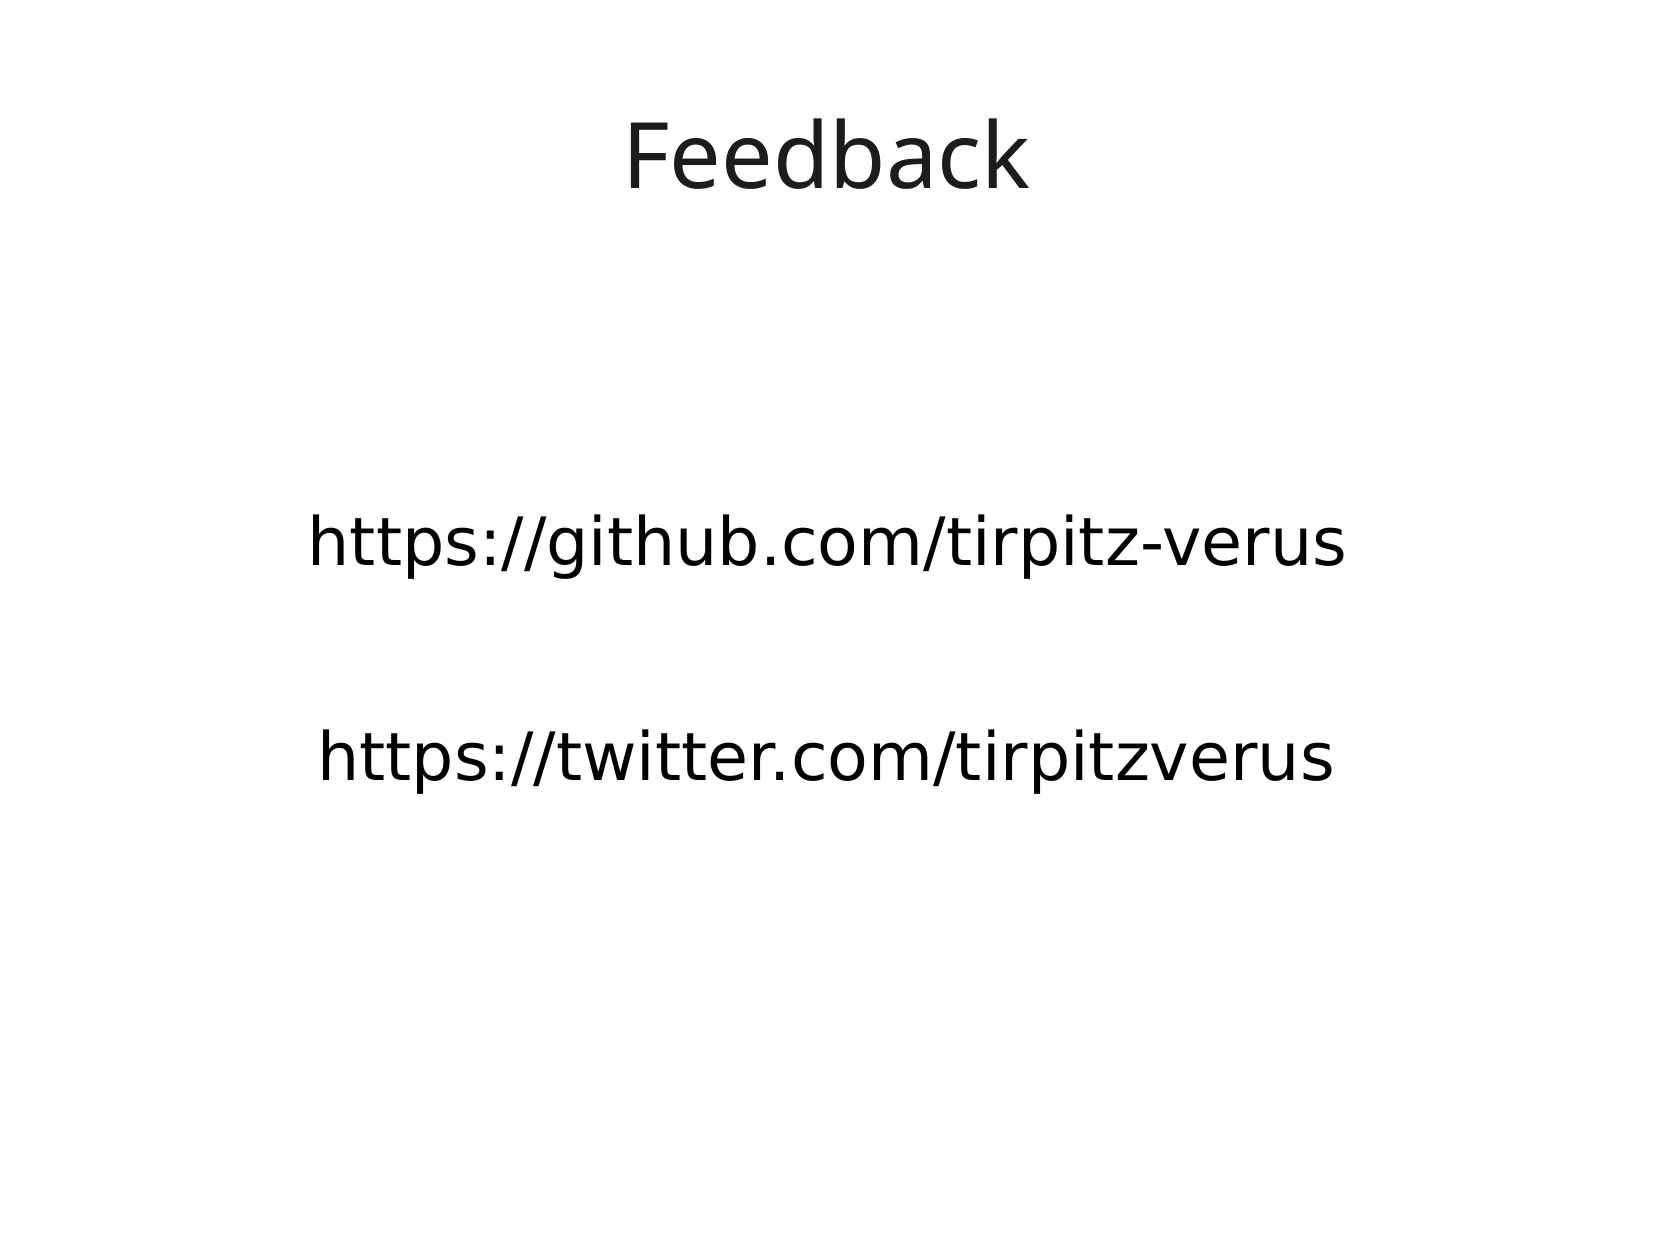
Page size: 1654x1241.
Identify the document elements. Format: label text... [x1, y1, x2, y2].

title Feedback [82, 49, 1571, 257]
list https://github.com/tirpitz-verus https://twitter.com/tirpitzverus [82, 290, 1571, 1010]
